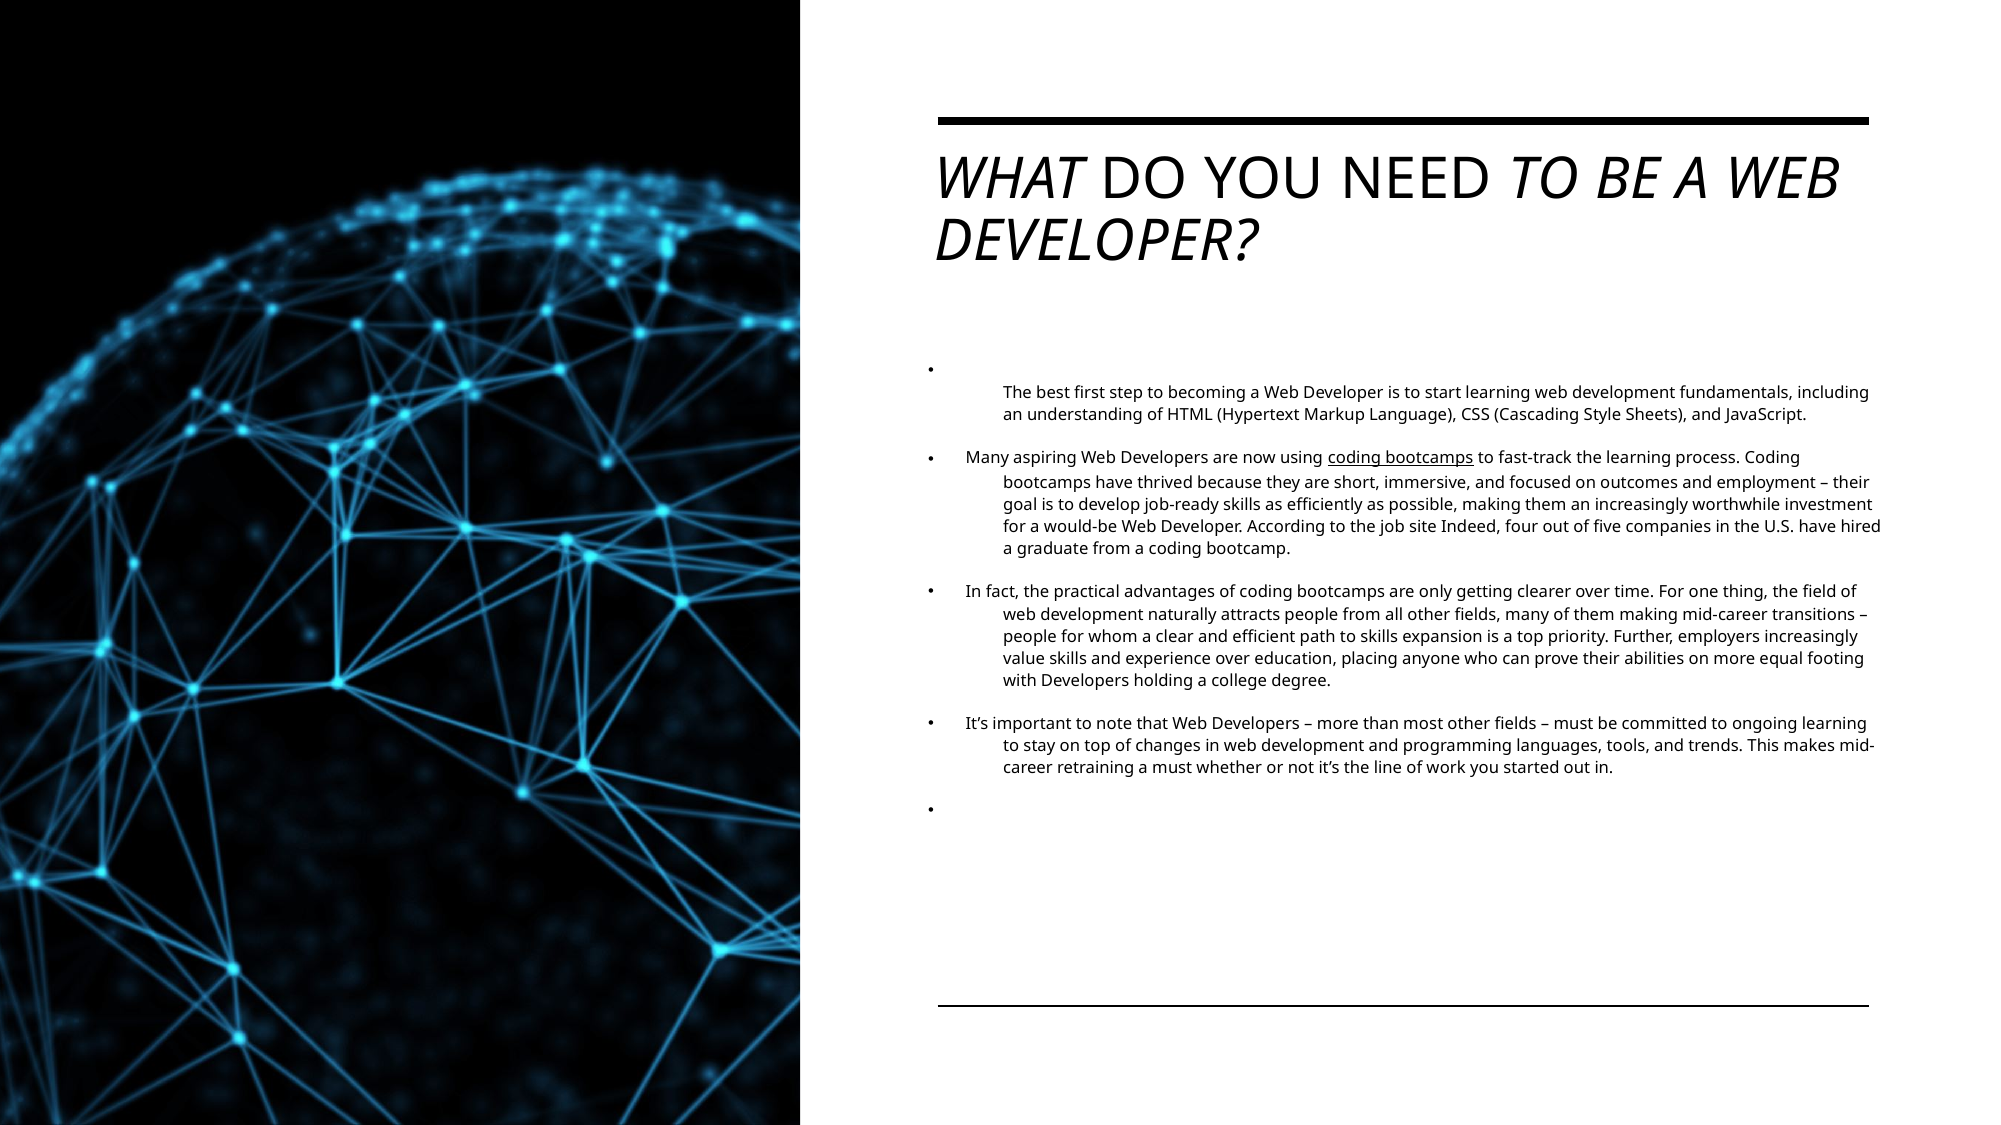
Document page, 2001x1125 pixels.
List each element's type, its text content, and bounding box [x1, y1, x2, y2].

picture [0, 0, 801, 1125]
text_box [801, 0, 2000, 1125]
list The best first step to becoming a Web Developer is to start learning web development fundamentals, including an understanding of HTML (Hypertext Markup Language), CSS (Cascading Style Sheets), and JavaScript. Many aspiring Web Developers are now using coding bootcamps to fast-track the learning process. Coding bootcamps have thrived because they are short, immersive, and focused on outcomes and employment – their goal is to develop job-ready skills as efficiently as possible, making them an increasingly worthwhile investment for a would-be Web Developer. According to the job site Indeed, four out of five companies in the U.S. have hired a graduate from a coding bootcamp. In fact, the practical advantages of coding bootcamps are only getting clearer over time. For one thing, the field of web development naturally attracts people from all other fields, many of them making mid-career transitions – people for whom a clear and efficient path to skills expansion is a top priority. Further, employers increasingly value skills and experience over education, placing anyone who can prove their abilities on more equal footing with Developers holding a college degree. It’s important to note that Web Developers – more than most other fields – must be committed to ongoing learning to stay on top of changes in web development and programming languages, tools, and trends. This makes mid-career retraining a must whether or not it’s the line of work you started out in. [913, 350, 1899, 970]
title What do you need to be a web developer? [919, 141, 1891, 350]
